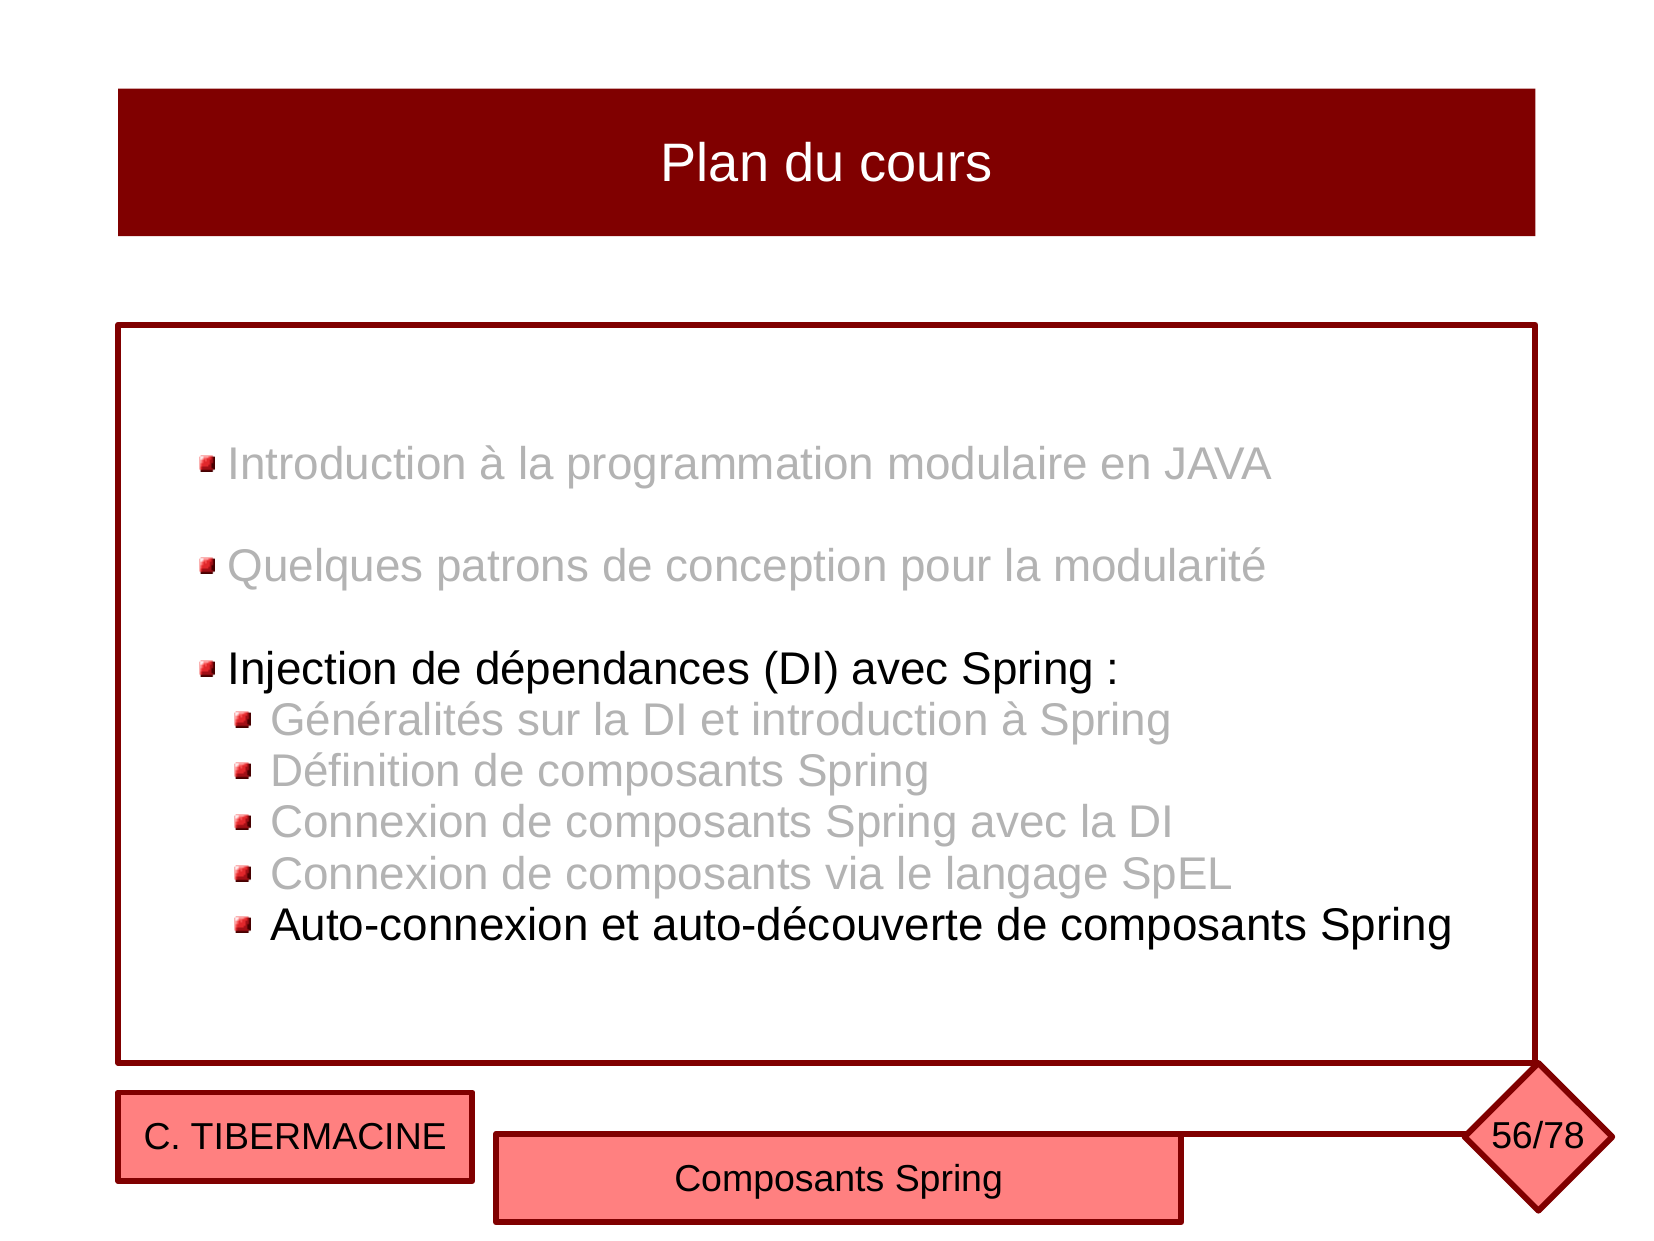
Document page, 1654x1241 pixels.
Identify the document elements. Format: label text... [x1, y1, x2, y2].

text_box C. TIBERMACINE [118, 1092, 473, 1182]
text_box <numéro>/78 [1476, 1107, 1613, 1207]
picture [199, 557, 215, 574]
picture [234, 711, 251, 728]
text_box [1494, 1062, 1583, 1107]
text_box Plan du cours [118, 88, 1536, 237]
text_box [1464, 1125, 1476, 1149]
picture [234, 865, 251, 882]
picture [234, 916, 251, 933]
picture [234, 814, 251, 830]
picture [199, 660, 215, 677]
picture [199, 455, 215, 472]
text_box Introduction à la programmation modulaire en JAVA Quelques patrons de conception pour la modularité Injection de dépendances (DI) avec Spring : Généralités sur la DI et introduction à Spring Définition de composants Spring Connexion de composants Spring avec la DI Connexion de composants via le langage SpEL Auto-connexion et auto-découverte de composants Spring [118, 324, 1536, 1063]
text_box Composants Spring [496, 1133, 1182, 1223]
picture [234, 762, 251, 779]
